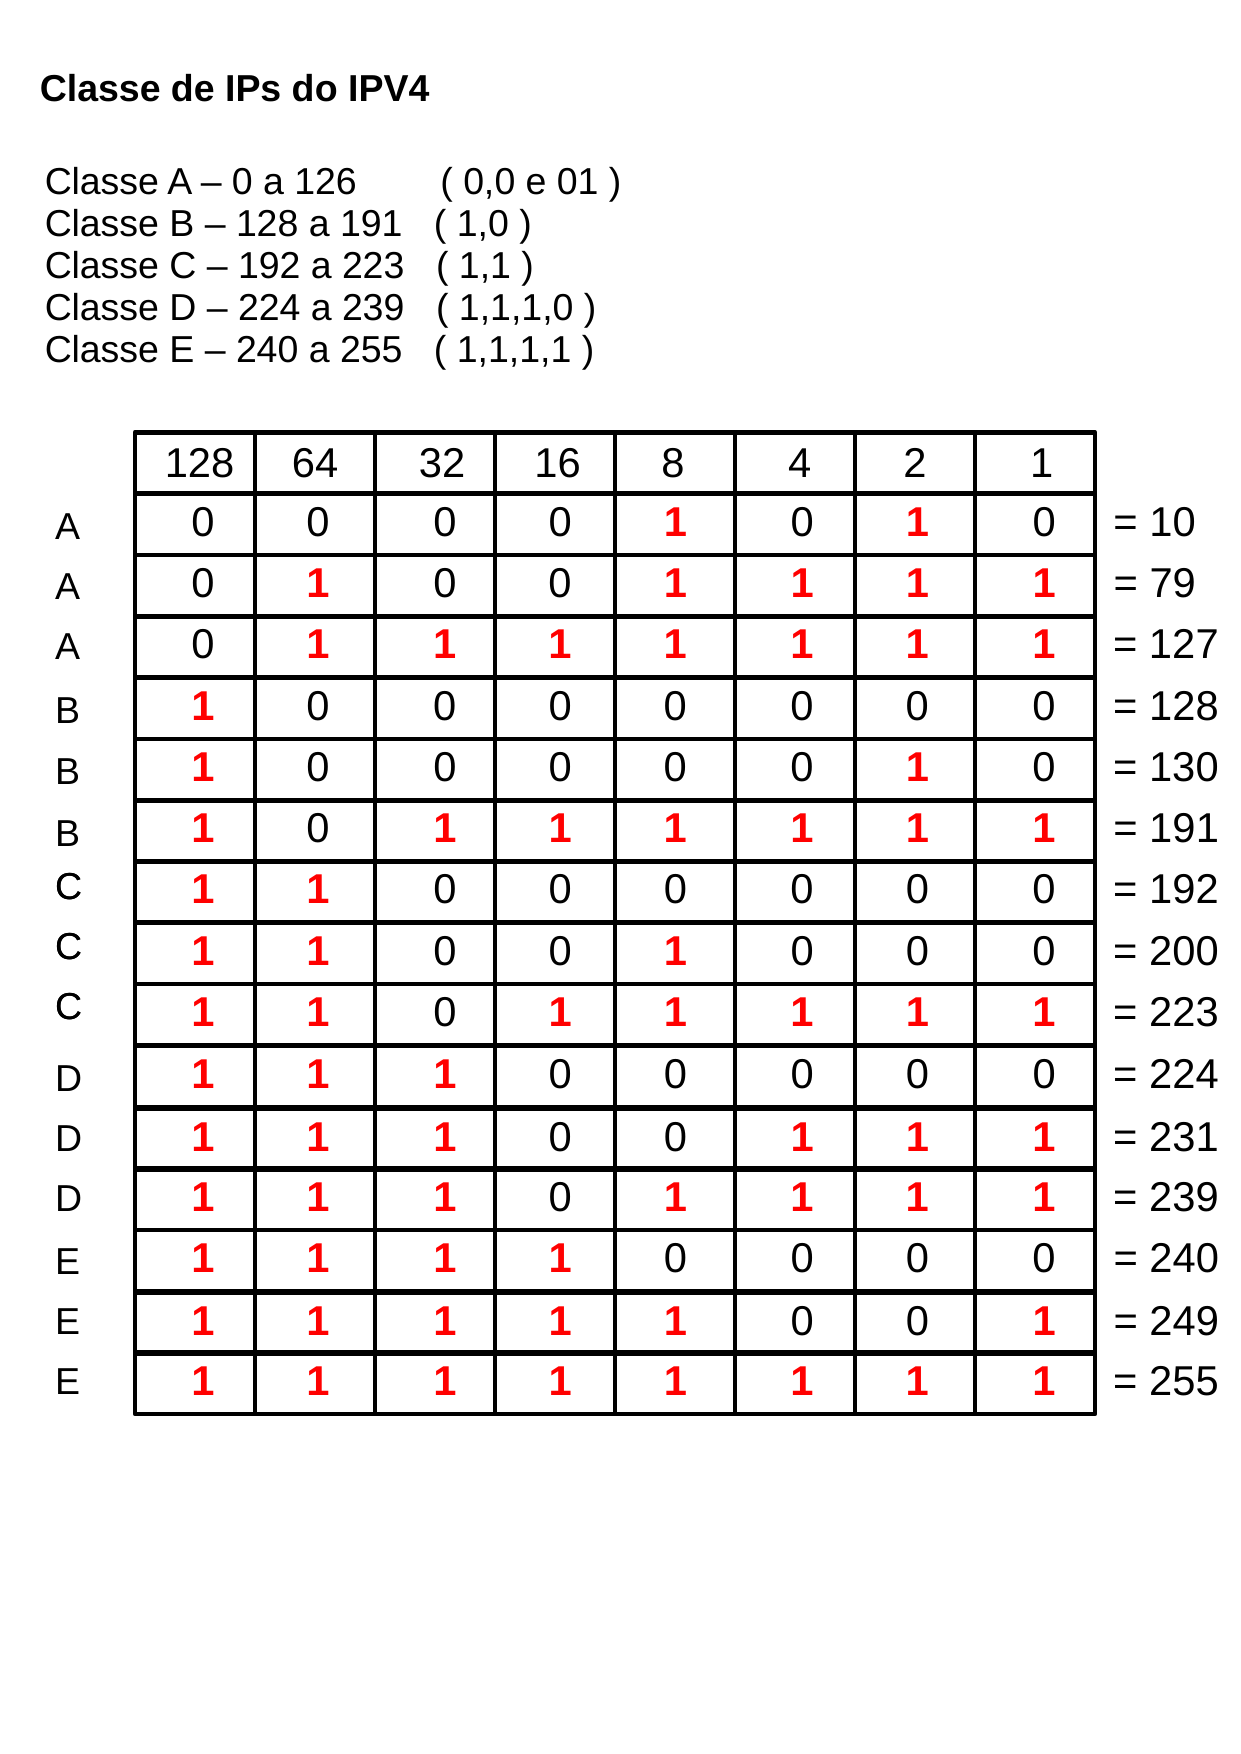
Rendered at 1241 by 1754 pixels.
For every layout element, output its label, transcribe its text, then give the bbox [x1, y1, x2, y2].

text_box A [30, 618, 136, 676]
text_box 0 0 0 0 1 0 1 0 = 10 [165, 491, 1231, 552]
text_box 1 0 0 0 0 0 1 0 = 130 [165, 736, 1241, 797]
text_box D [30, 1110, 136, 1167]
text_box [135, 432, 1096, 1414]
text_box B [30, 804, 136, 858]
text_box 1 1 1 1 0 0 0 0 = 240 [165, 1227, 1241, 1289]
text_box 1 1 0 0 1 0 0 0 = 200 [165, 920, 1241, 981]
text_box E [30, 1293, 136, 1351]
text_box Classe A – 0 a 126 ( 0,0 e 01 ) Classe B – 128 a 191 ( 1,0 ) Classe C – 192 a 223 ( 1,1 ) Classe D – 224 a 239 ( 1,1,1,0 ) Classe E – 240 a 255 ( 1,1,1,1 ) [30, 153, 1216, 420]
text_box Classe de IPs do IPV4 [25, 60, 541, 117]
text_box E [30, 1353, 136, 1411]
text_box 1 1 1 1 1 1 1 1 = 255 [165, 1350, 1241, 1412]
text_box 1 0 1 1 1 1 1 1 = 191 [165, 797, 1241, 858]
text_box A [30, 558, 136, 616]
text_box A [30, 498, 136, 556]
text_box C [30, 858, 136, 916]
text_box 1 1 1 1 1 0 0 1 = 249 [165, 1290, 1241, 1350]
text_box 1 1 0 1 1 1 1 1 = 223 [165, 981, 1241, 1043]
text_box C [30, 978, 136, 1036]
text_box E [30, 1233, 136, 1291]
text_box 1 1 1 0 1 1 1 1 = 239 [165, 1166, 1241, 1227]
text_box 1 1 1 0 0 0 0 0 = 224 [165, 1043, 1241, 1105]
text_box 1 1 1 0 0 1 1 1 = 231 [165, 1106, 1241, 1166]
text_box D [30, 1050, 136, 1107]
text_box 1 1 0 0 0 0 0 0 = 192 [165, 858, 1241, 920]
text_box 0 1 0 0 1 1 1 1 = 79 [165, 552, 1231, 613]
text_box C [30, 918, 136, 976]
text_box 1 0 0 0 0 0 0 0 = 128 [165, 675, 1241, 736]
text_box D [30, 1170, 136, 1227]
text_box 0 1 1 1 1 1 1 1 = 127 [165, 613, 1241, 675]
text_box B [30, 743, 136, 801]
text_box B [30, 682, 136, 739]
